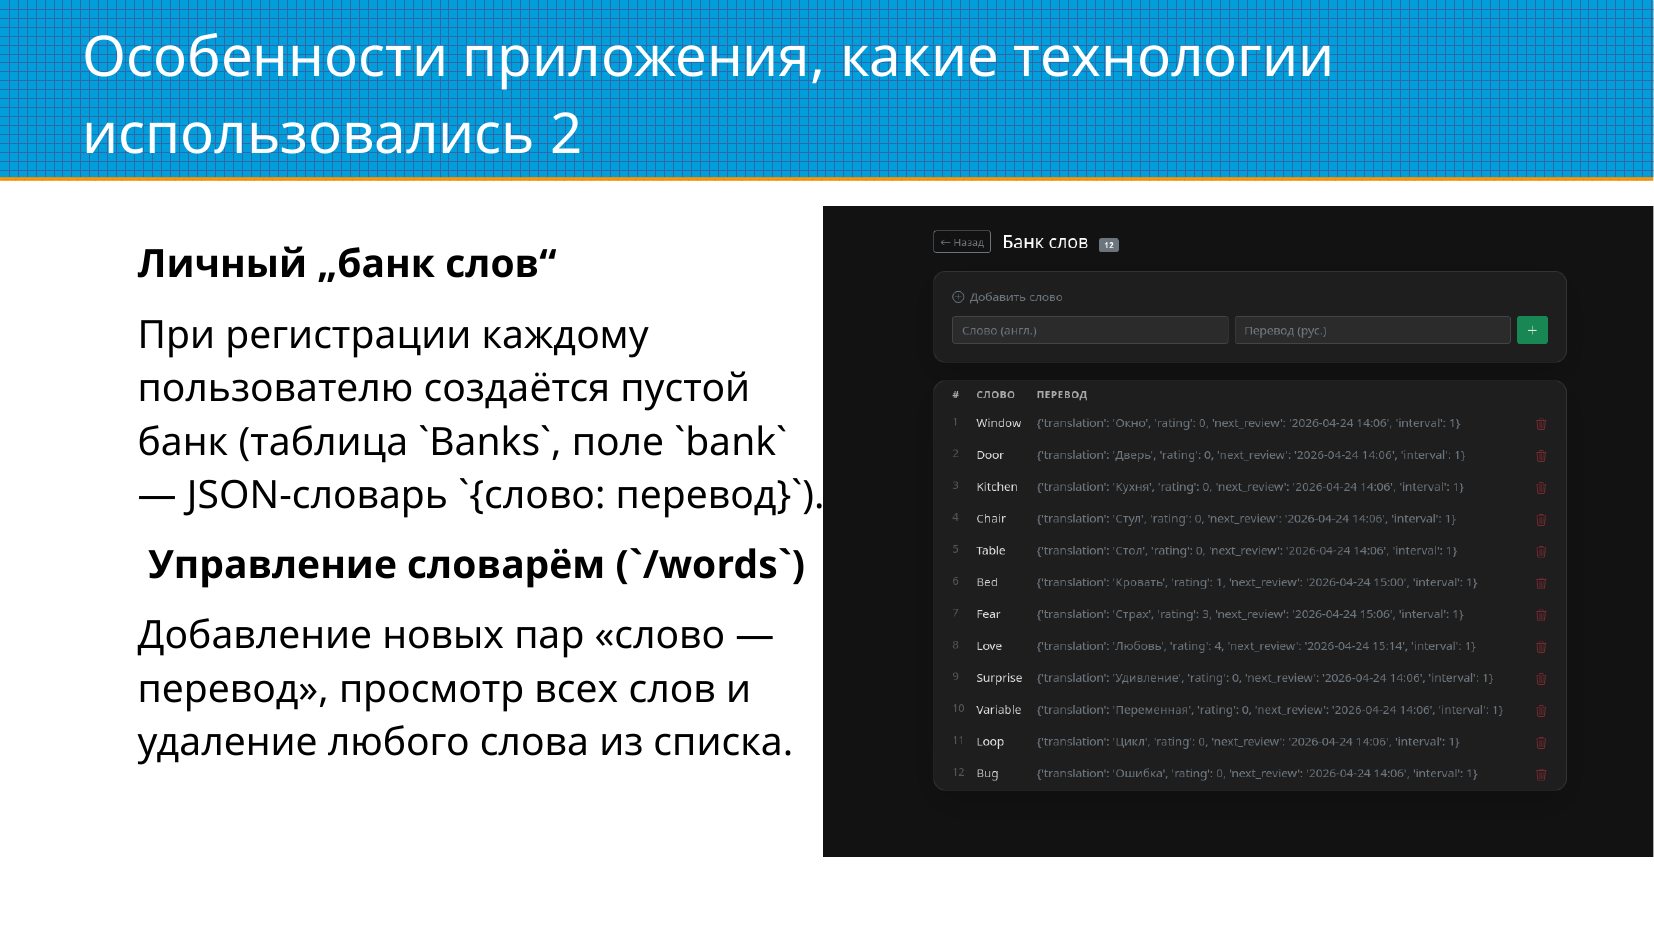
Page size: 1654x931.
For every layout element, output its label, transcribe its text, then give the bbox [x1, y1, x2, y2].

picture [823, 206, 1654, 857]
list Личный „банк слов“ При регистрации каждому пользователю создаётся пустой банк (таблица `Banks`, поле `bank` — JSON-словарь `{слово: перевод}`). Управление словарём (`/words`) Добавление новых пар «слово — перевод», просмотр всех слов и удаление любого слова из списка. [82, 236, 823, 811]
title Особенности приложения, какие технологии использовались 2 [82, 14, 1571, 171]
